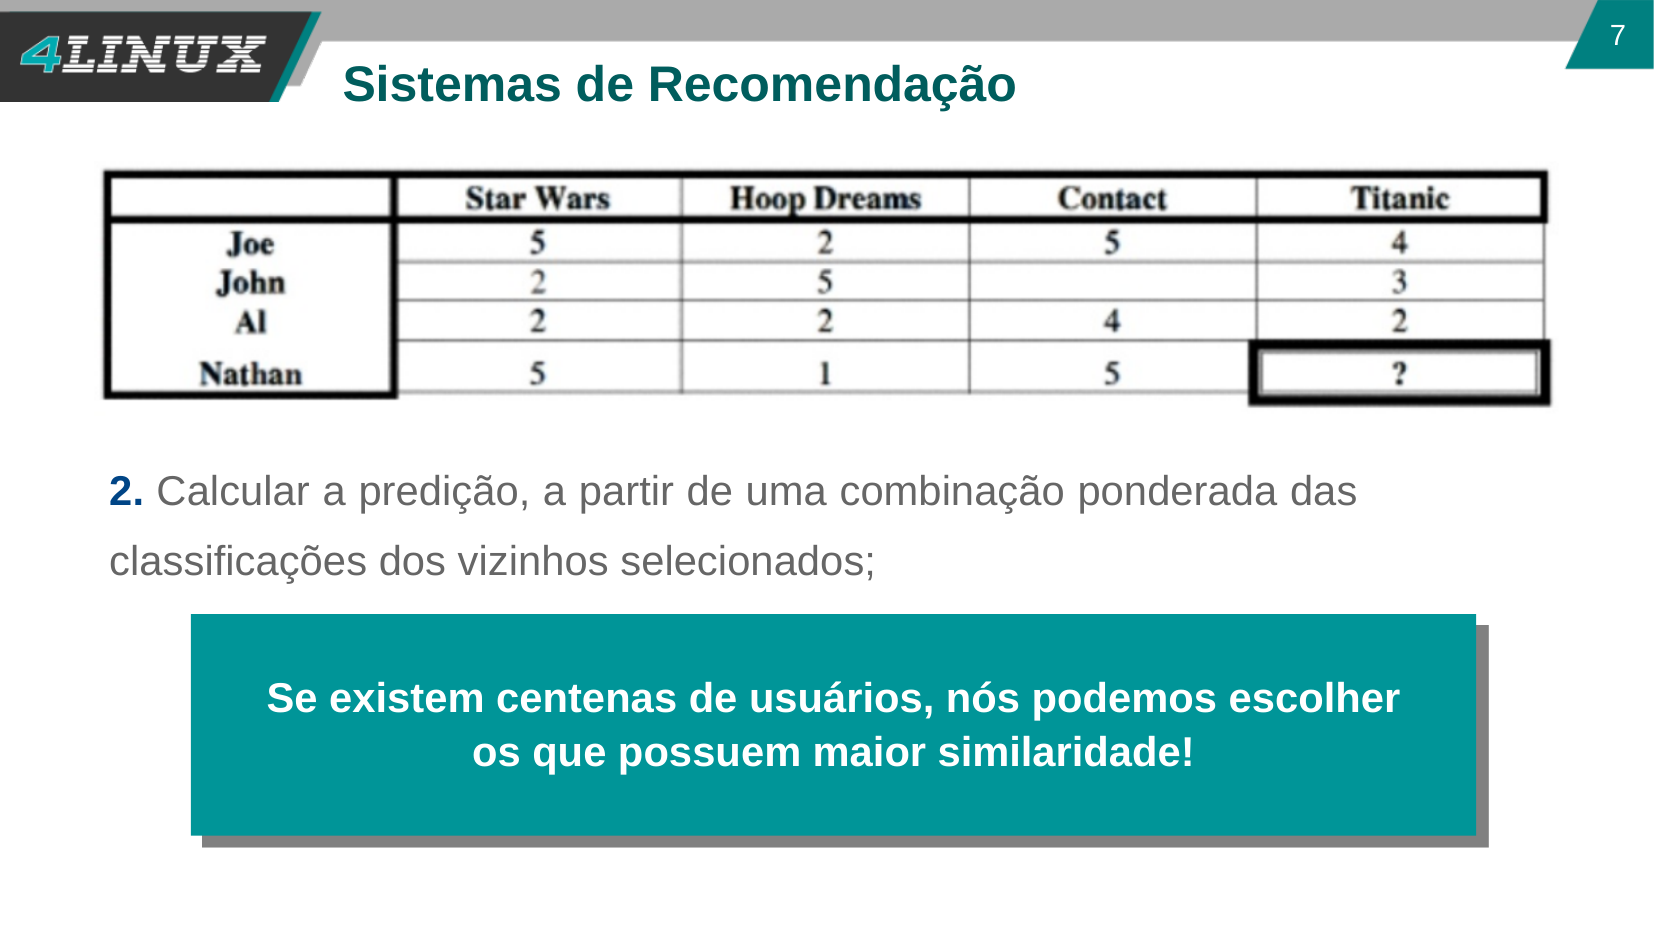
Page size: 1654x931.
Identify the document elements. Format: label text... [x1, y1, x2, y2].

title Sistemas de Recomendação [342, 52, 1630, 118]
text_box Se existem centenas de usuários, nós podemos escolher os que possuem maior similaridade! [190, 614, 1477, 836]
picture [0, 0, 1654, 102]
text_box 2. Calcular a predição, a partir de uma combinação ponderada das classificações dos vizinhos selecionados; [94, 436, 1559, 558]
picture [94, 161, 1559, 416]
